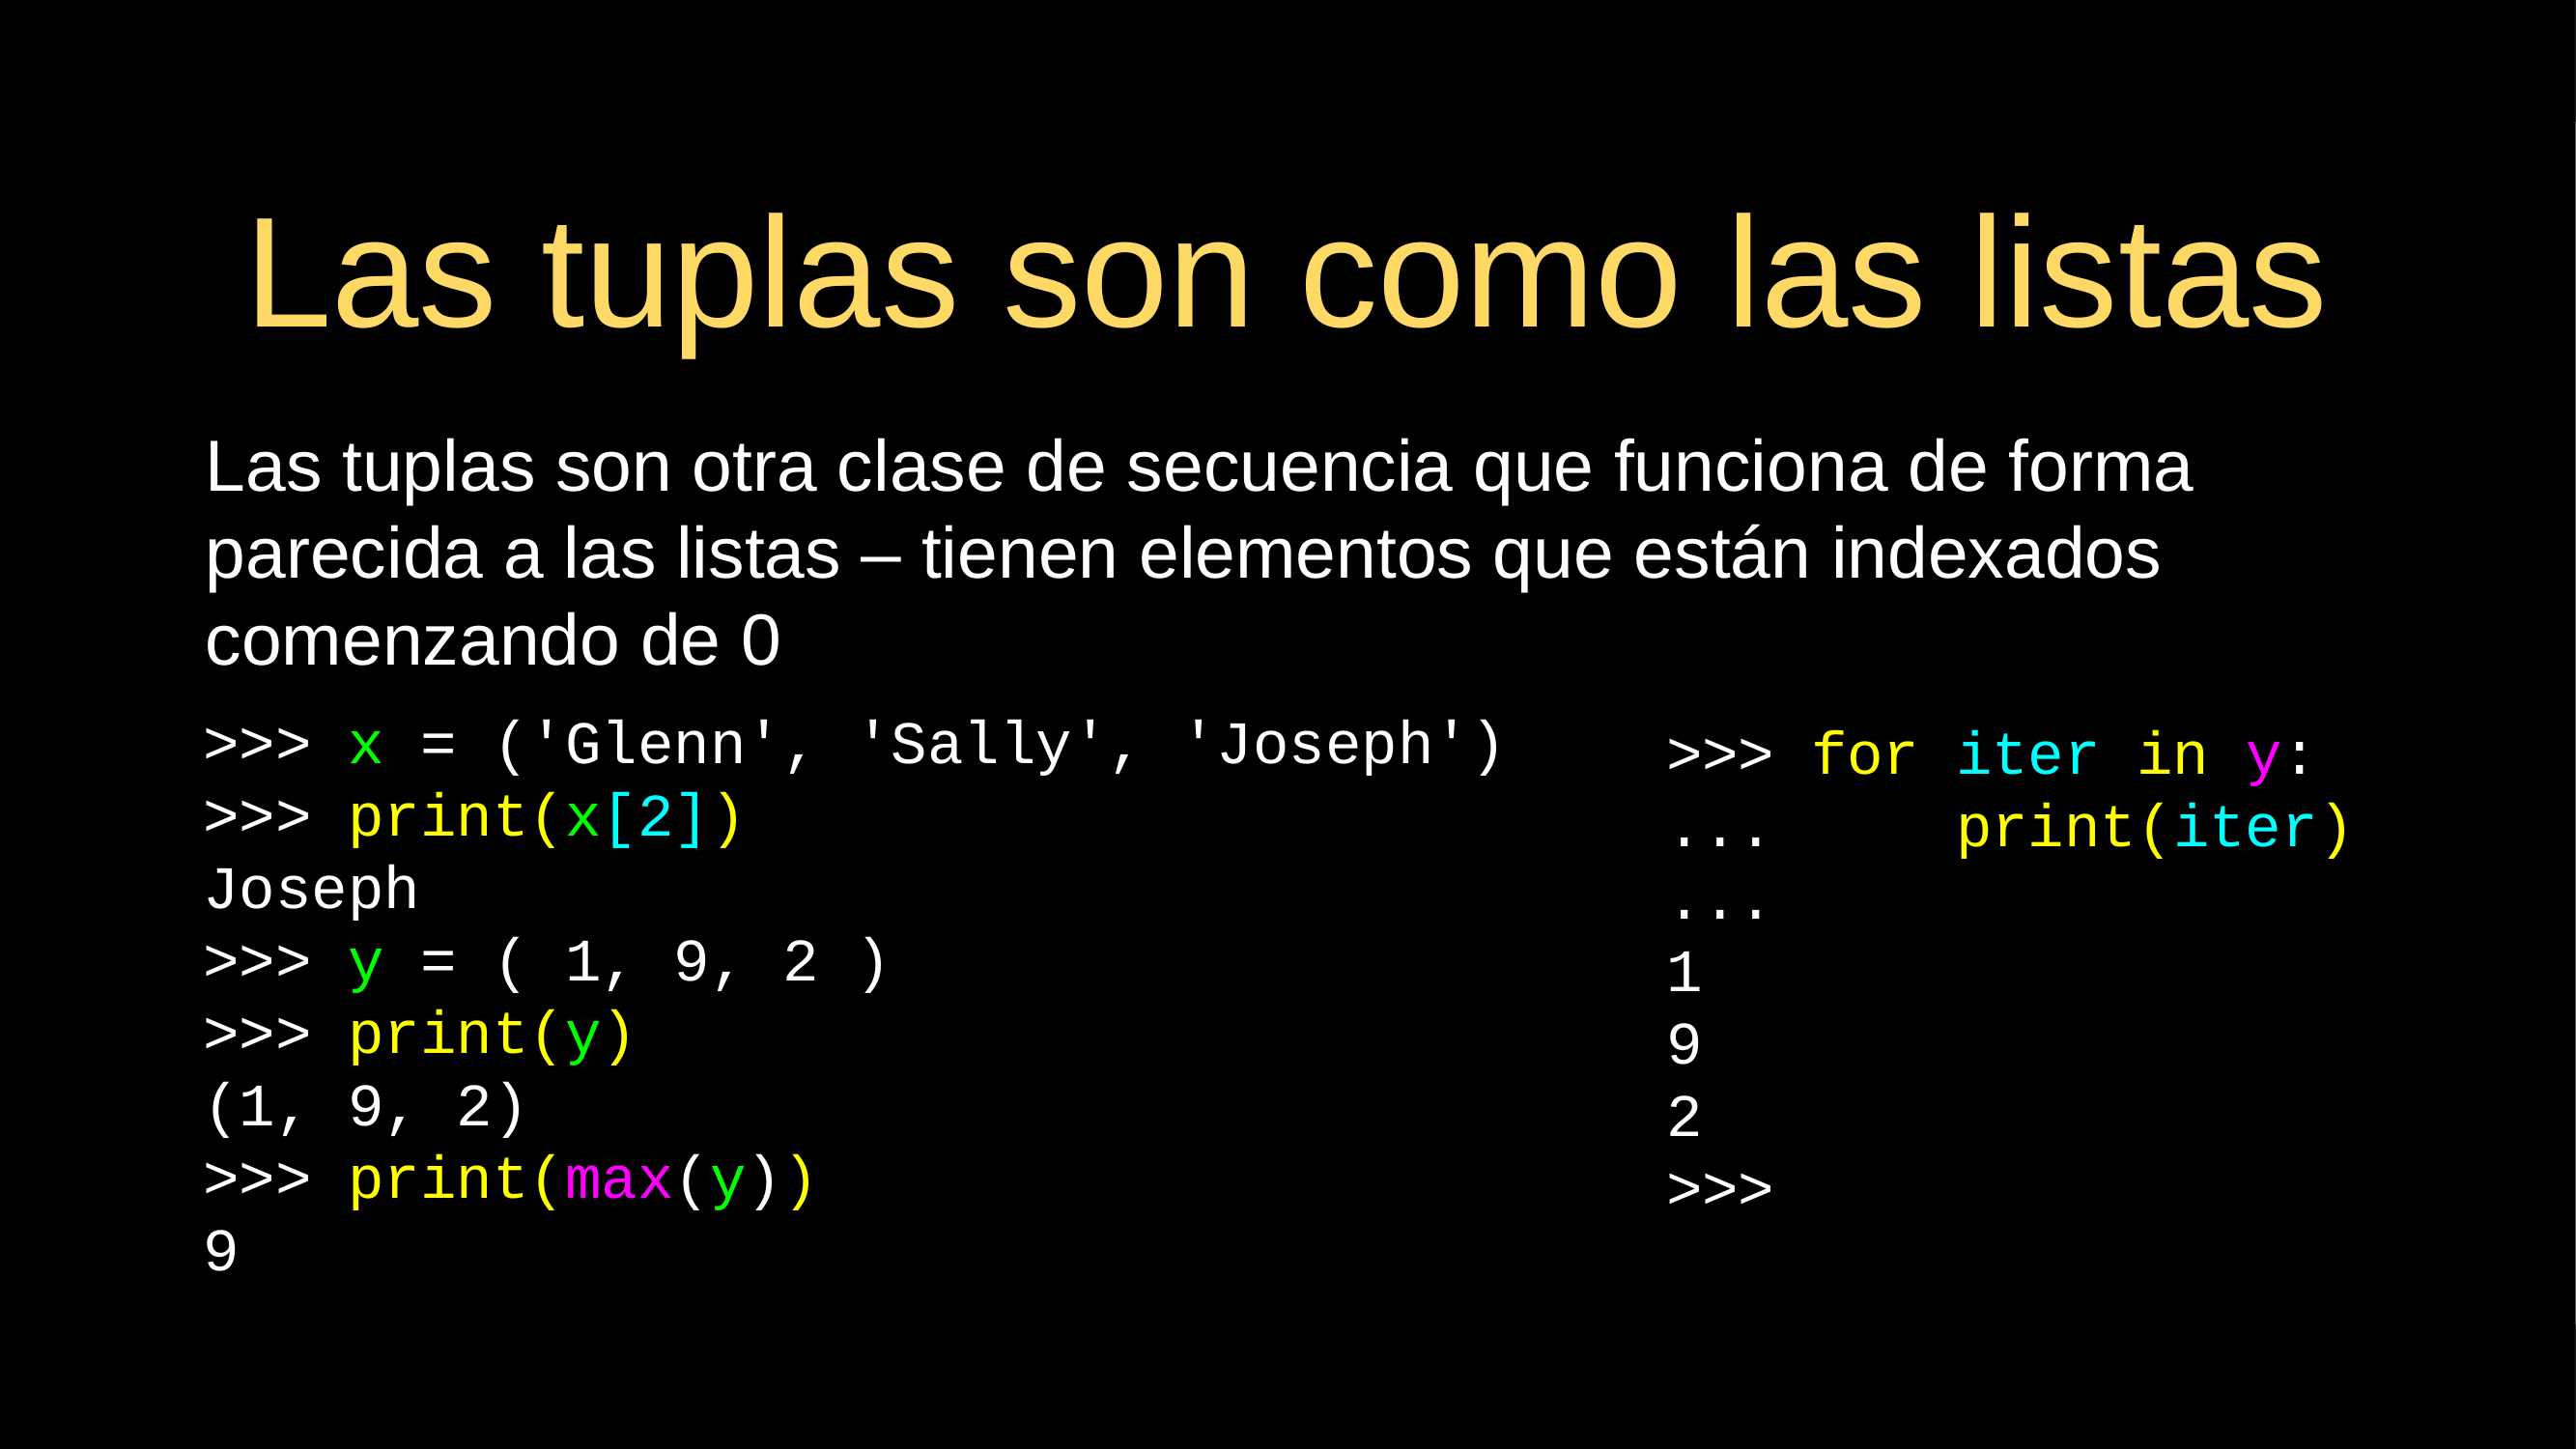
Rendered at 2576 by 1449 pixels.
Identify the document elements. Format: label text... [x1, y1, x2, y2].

title Las tuplas son como las listas [183, 125, 2391, 403]
text_box >>> for iter in y: ... print(iter) ... 1 9 2 >>> [1665, 686, 2391, 1250]
text_box >>> x = ('Glenn', 'Sally', 'Joseph') >>> print(x[2]) Joseph >>> y = ( 1, 9, 2 ) >>> print(y) (1, 9, 2) >>> print(max(y)) 9 [203, 711, 1652, 1275]
list Las tuplas son otra clase de secuencia que funciona de forma parecida a las listas – tienen elementos que están indexados comenzando de 0 [119, 412, 2346, 687]
